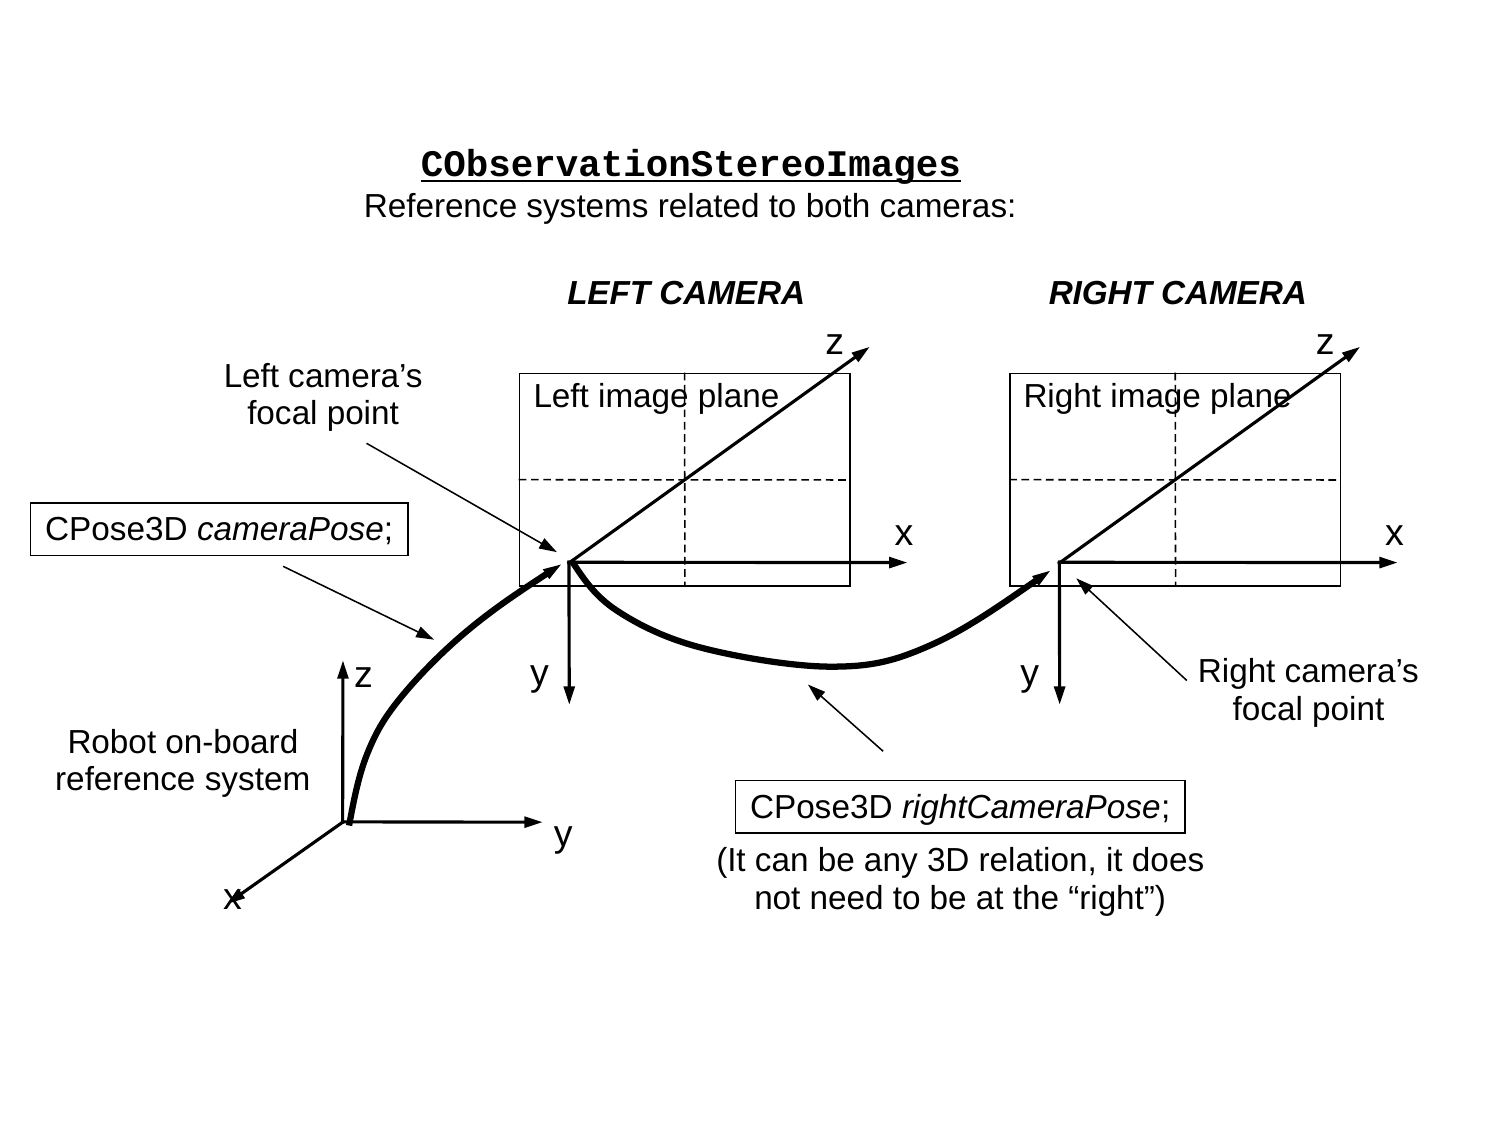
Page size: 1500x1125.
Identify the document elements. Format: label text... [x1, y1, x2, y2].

text_box y [539, 804, 588, 863]
text_box x [879, 503, 929, 561]
text_box Robot on-board reference system [40, 716, 326, 806]
text_box Right camera’s focal point [1183, 645, 1435, 735]
text_box y [515, 643, 564, 702]
text_box RIGHT CAMERA [1034, 267, 1323, 320]
text_box Right image plane [1008, 370, 1308, 423]
text_box z [810, 313, 860, 371]
text_box x [208, 867, 257, 926]
text_box (It can be any 3D relation, it does not need to be at the “right”)‏ [701, 834, 1220, 926]
text_box CPose3D rightCameraPose; [735, 780, 1186, 834]
text_box CPose3D cameraPose; [30, 502, 409, 556]
text_box CObservationStereoImages Reference systems related to both cameras: [349, 137, 1033, 233]
text_box LEFT CAMERA [552, 267, 821, 320]
text_box Left image plane [518, 370, 795, 423]
text_box z [1301, 313, 1350, 371]
text_box Left camera’s focal point [208, 349, 438, 440]
text_box z [339, 645, 388, 703]
text_box z [841, 360, 860, 371]
text_box y [1005, 643, 1055, 702]
text_box z [1331, 360, 1350, 371]
text_box x [1370, 503, 1419, 561]
